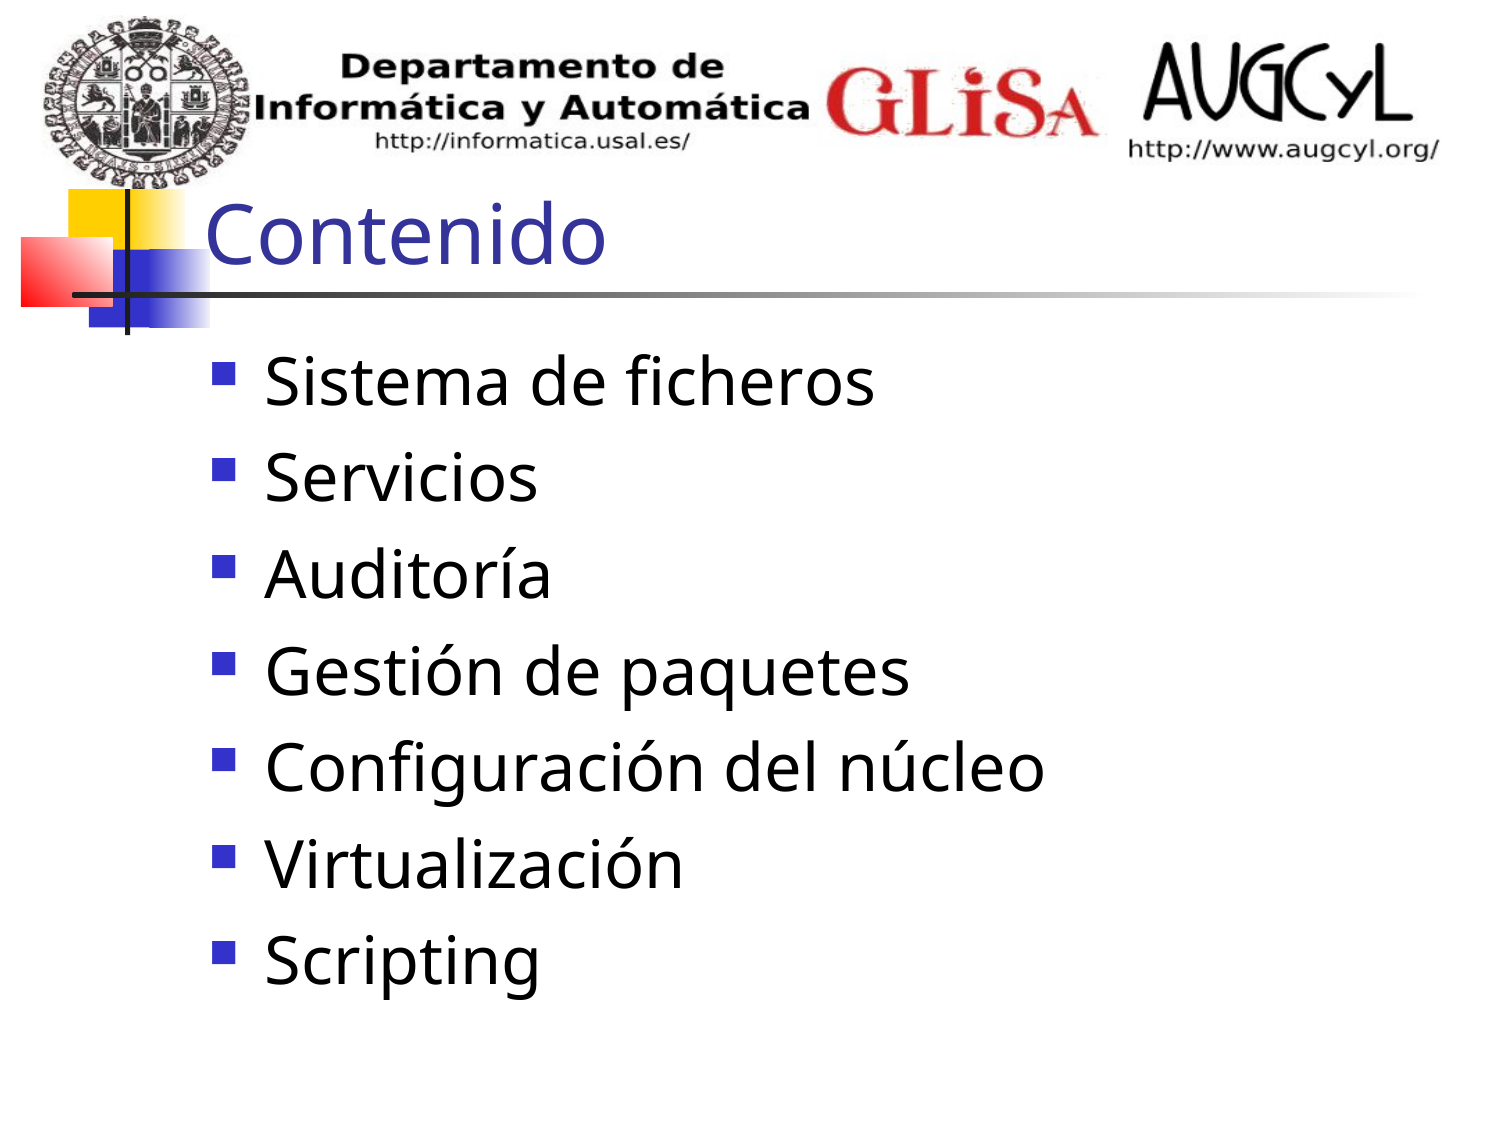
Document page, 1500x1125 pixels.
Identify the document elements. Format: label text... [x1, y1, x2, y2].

list Sistema de ficheros Servicios Auditoría Gestión de paquetes Configuración del núcleo Virtualización Scripting [193, 331, 1469, 1090]
title Contenido [188, 37, 1468, 289]
picture [41, 15, 1463, 189]
